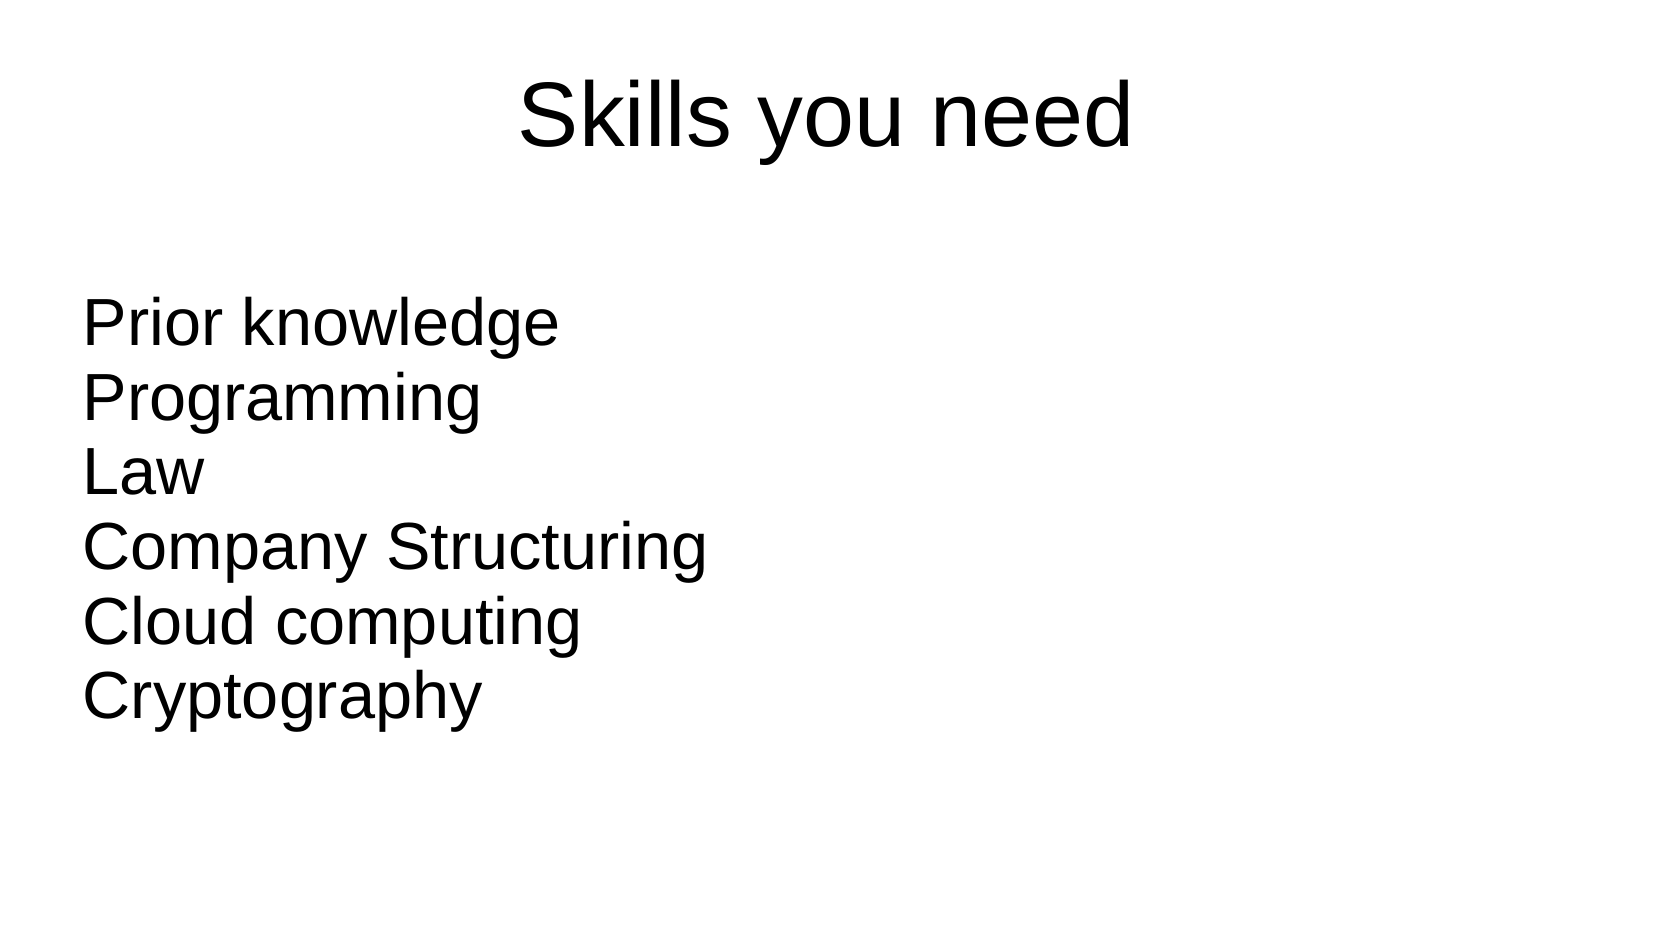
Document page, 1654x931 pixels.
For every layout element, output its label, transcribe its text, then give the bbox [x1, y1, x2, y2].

title Prior knowledge Programming Law Company Structuring Cloud computing Cryptography [82, 225, 1571, 868]
title Skills you need [82, 37, 1571, 193]
